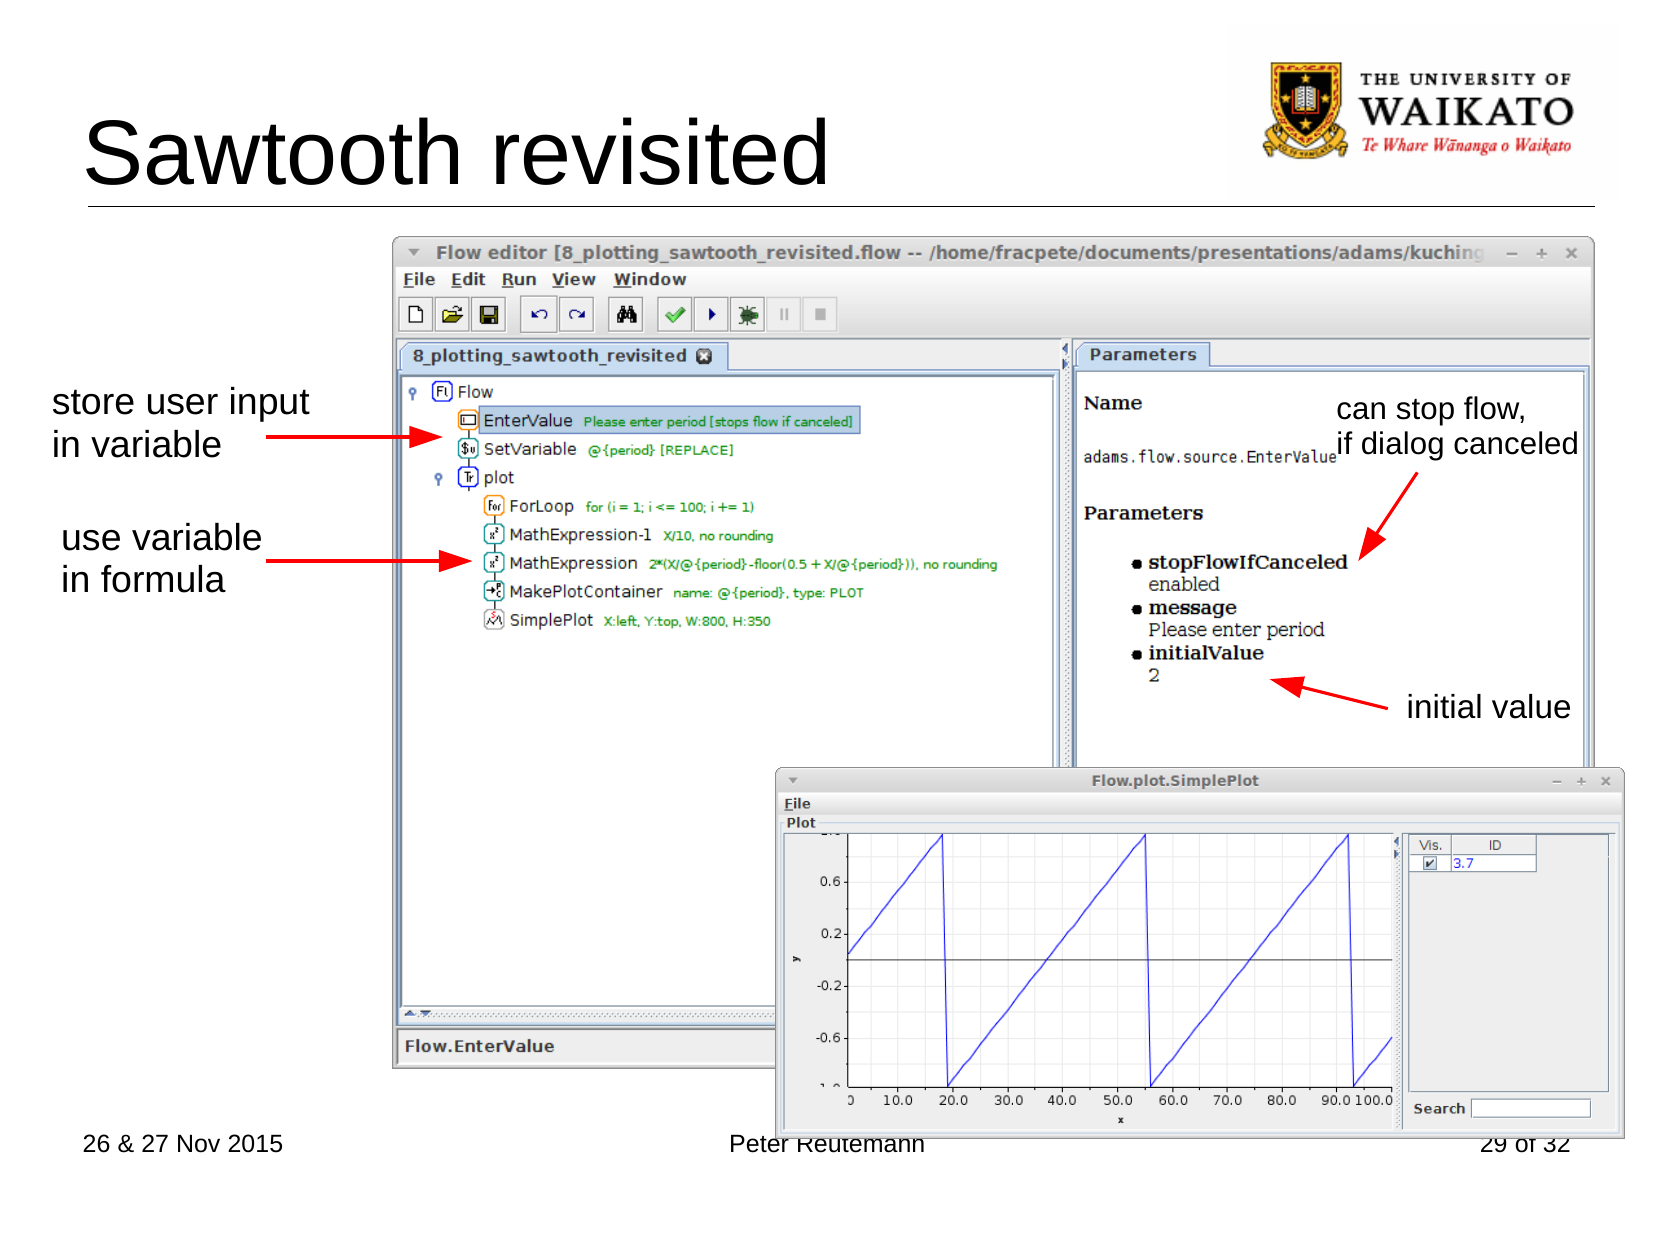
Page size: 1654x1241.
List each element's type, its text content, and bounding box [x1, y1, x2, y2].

text_box initial value [1391, 681, 1587, 734]
text_box use variable in formula [46, 509, 278, 609]
picture [1228, 24, 1619, 201]
title Sawtooth revisited [82, 49, 1571, 257]
text_box can stop flow, if dialog canceled [1321, 383, 1595, 470]
text_box store user input in variable [37, 373, 325, 473]
picture [392, 236, 1625, 1139]
